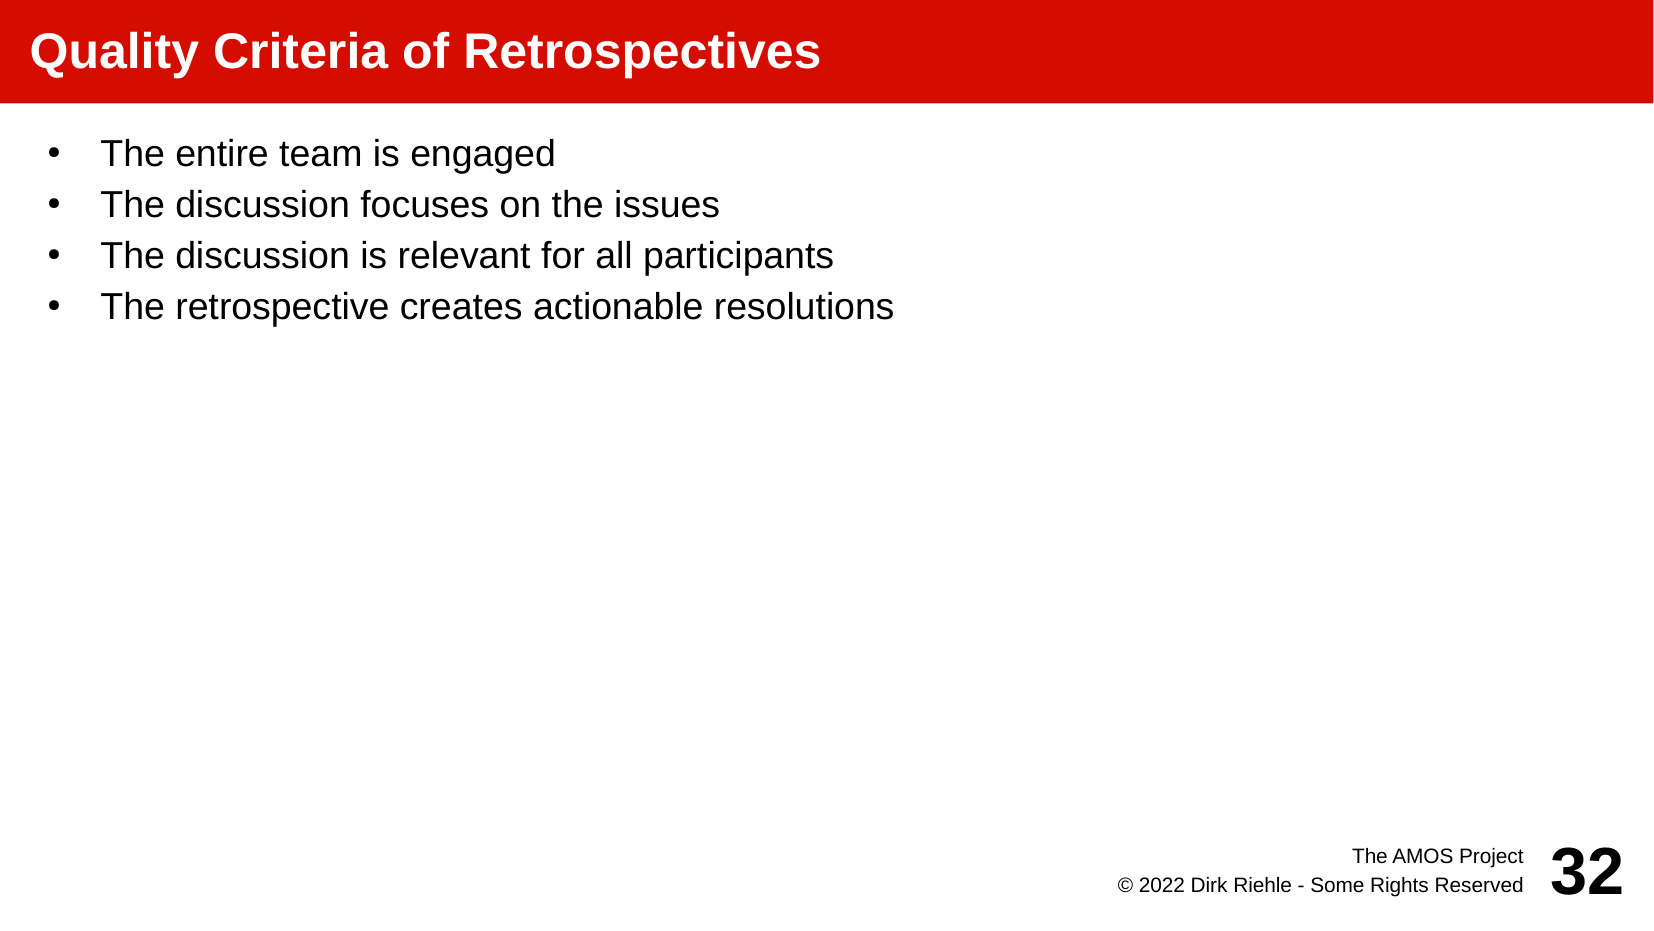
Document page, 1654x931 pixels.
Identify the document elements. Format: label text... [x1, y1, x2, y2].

list The entire team is engaged The discussion focuses on the issues The discussion is relevant for all participants The retrospective creates actionable resolutions [29, 132, 1625, 813]
title Quality Criteria of Retrospectives [0, 0, 1654, 104]
